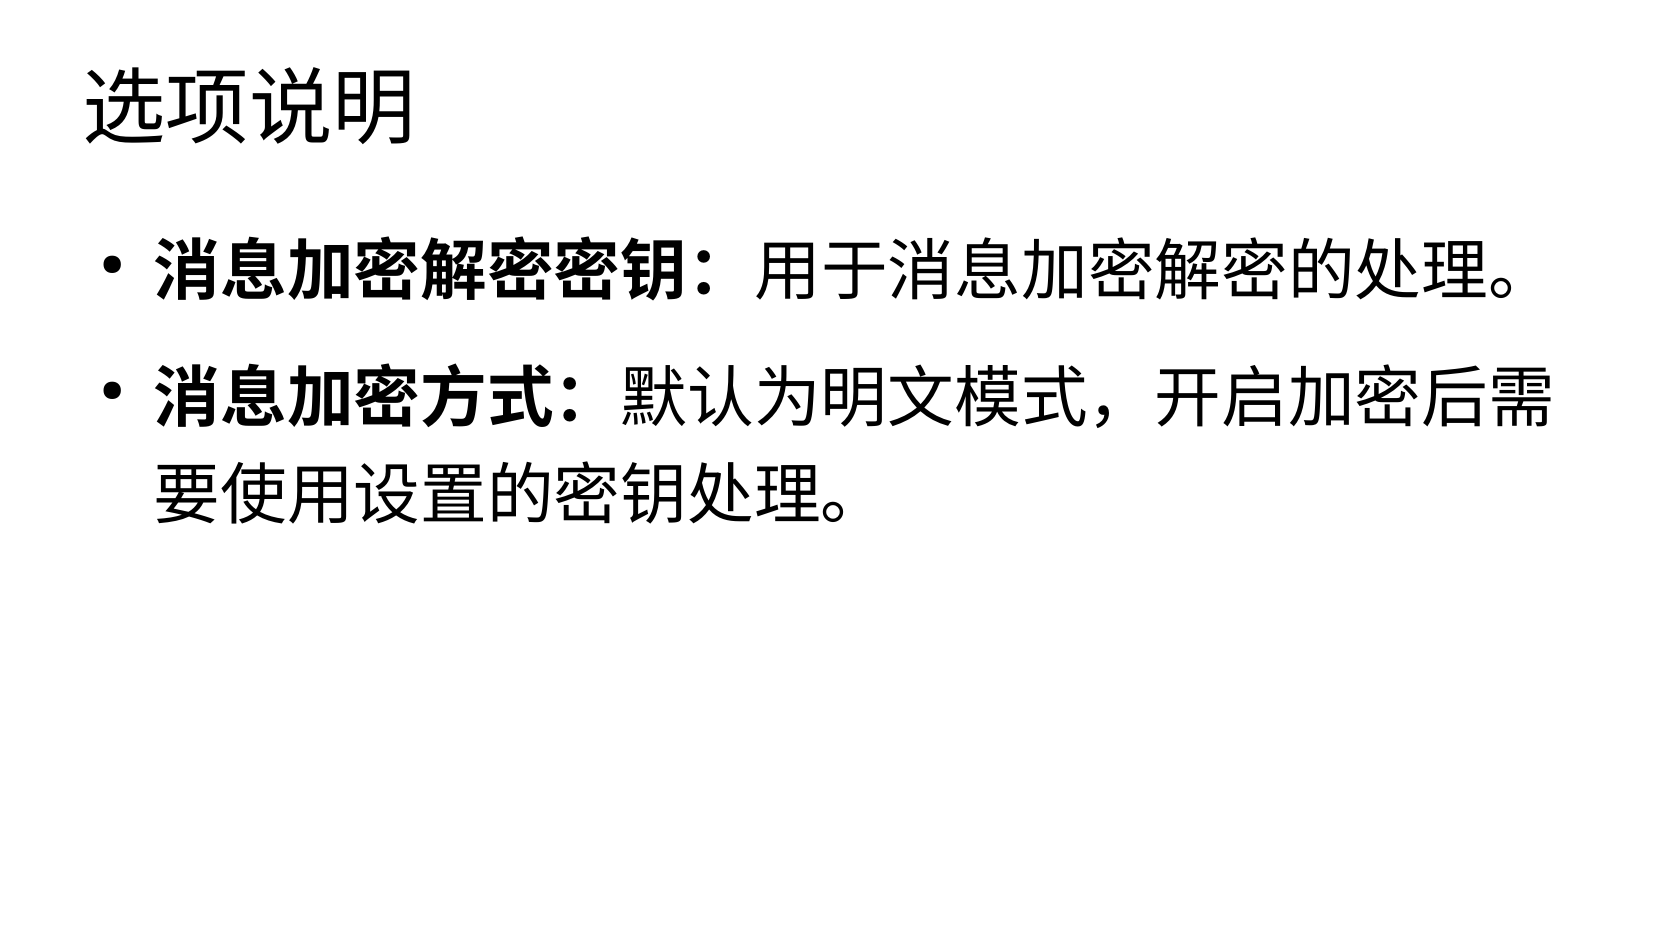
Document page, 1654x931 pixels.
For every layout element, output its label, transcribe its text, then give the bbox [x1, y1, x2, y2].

list 消息加密解密密钥：用于消息加密解密的处理。 消息加密方式：默认为明文模式，开启加密后需要使用设置的密钥处理。 [82, 217, 1571, 758]
title 选项说明 [82, 37, 1571, 166]
